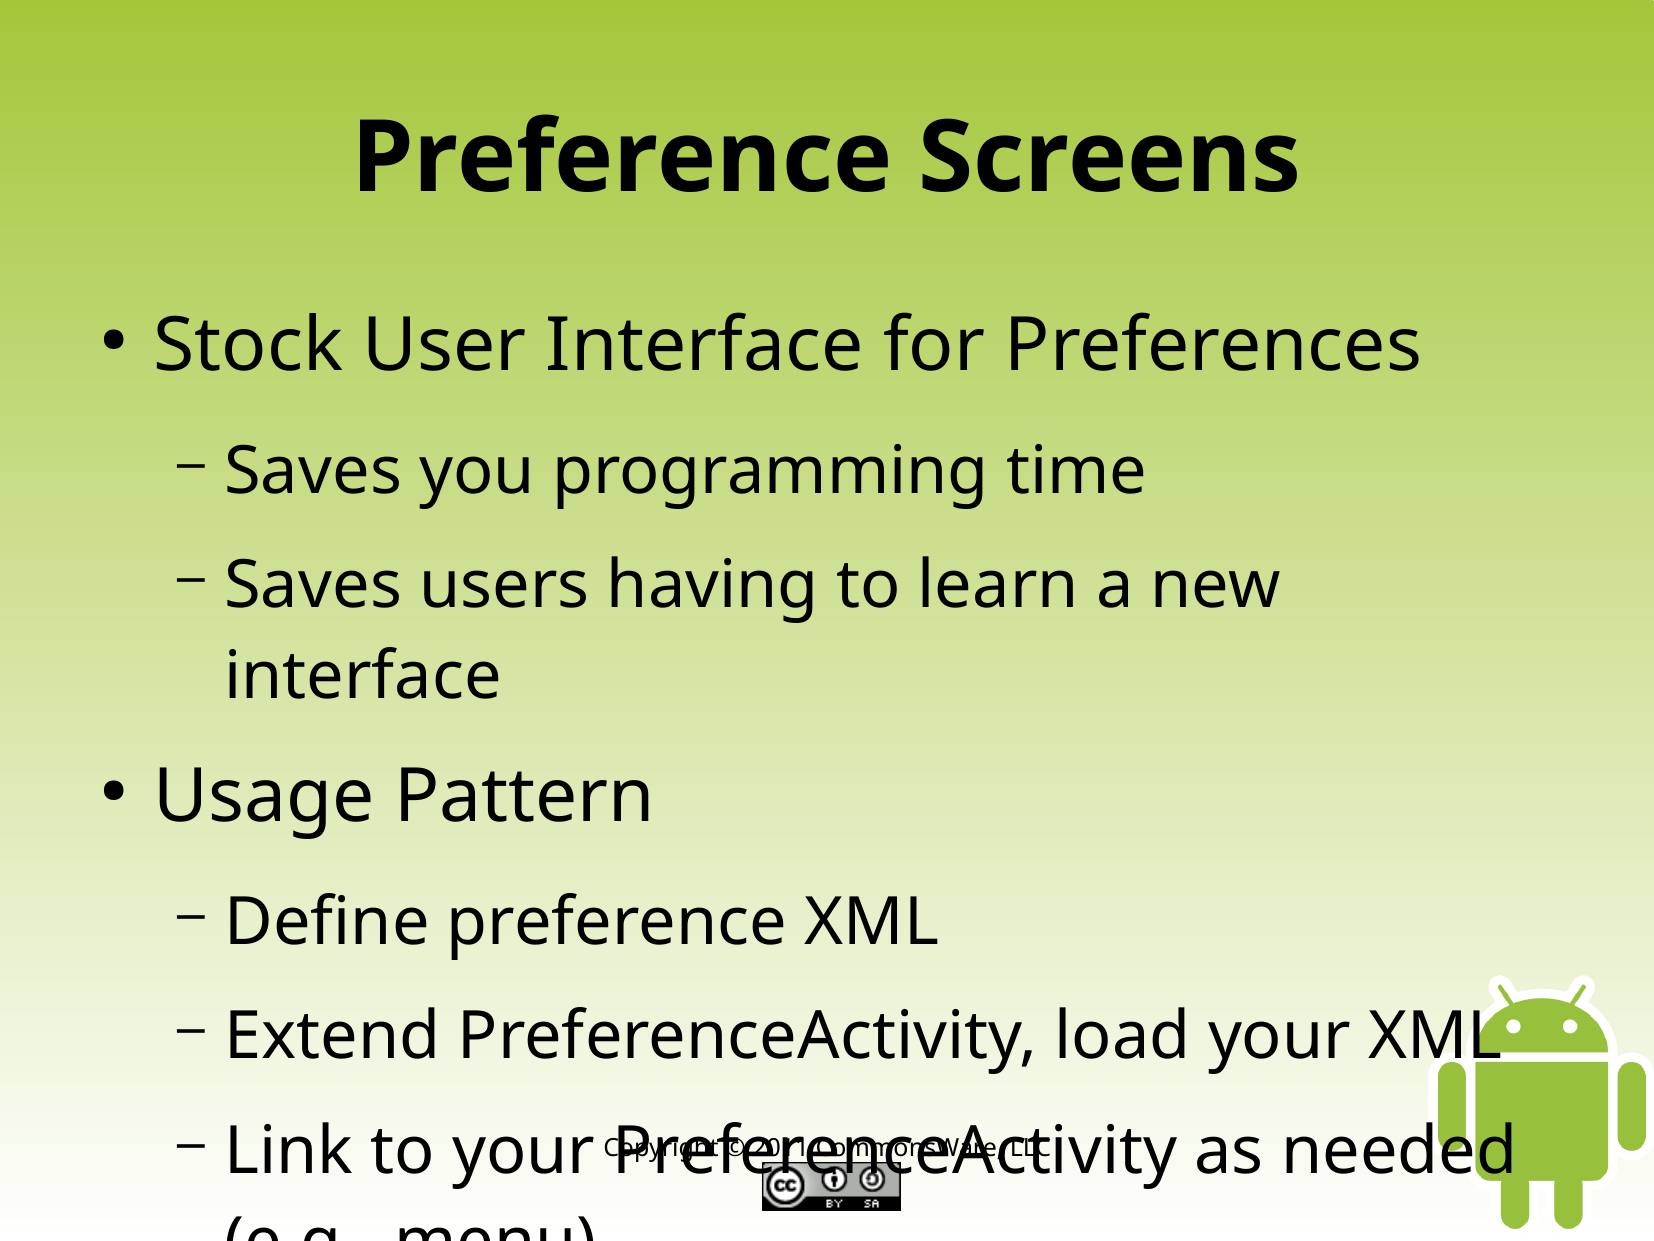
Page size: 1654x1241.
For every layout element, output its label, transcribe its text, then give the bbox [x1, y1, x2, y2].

picture [762, 1162, 901, 1211]
picture [1428, 975, 1654, 1238]
list Stock User Interface for Preferences Saves you programming time Saves users having to learn a new interface Usage Pattern Define preference XML Extend PreferenceActivity, load your XML Link to your PreferenceActivity as needed (e.g., menu) [82, 290, 1538, 1117]
picture [893, 1162, 901, 1168]
title Preference Screens [82, 49, 1571, 257]
